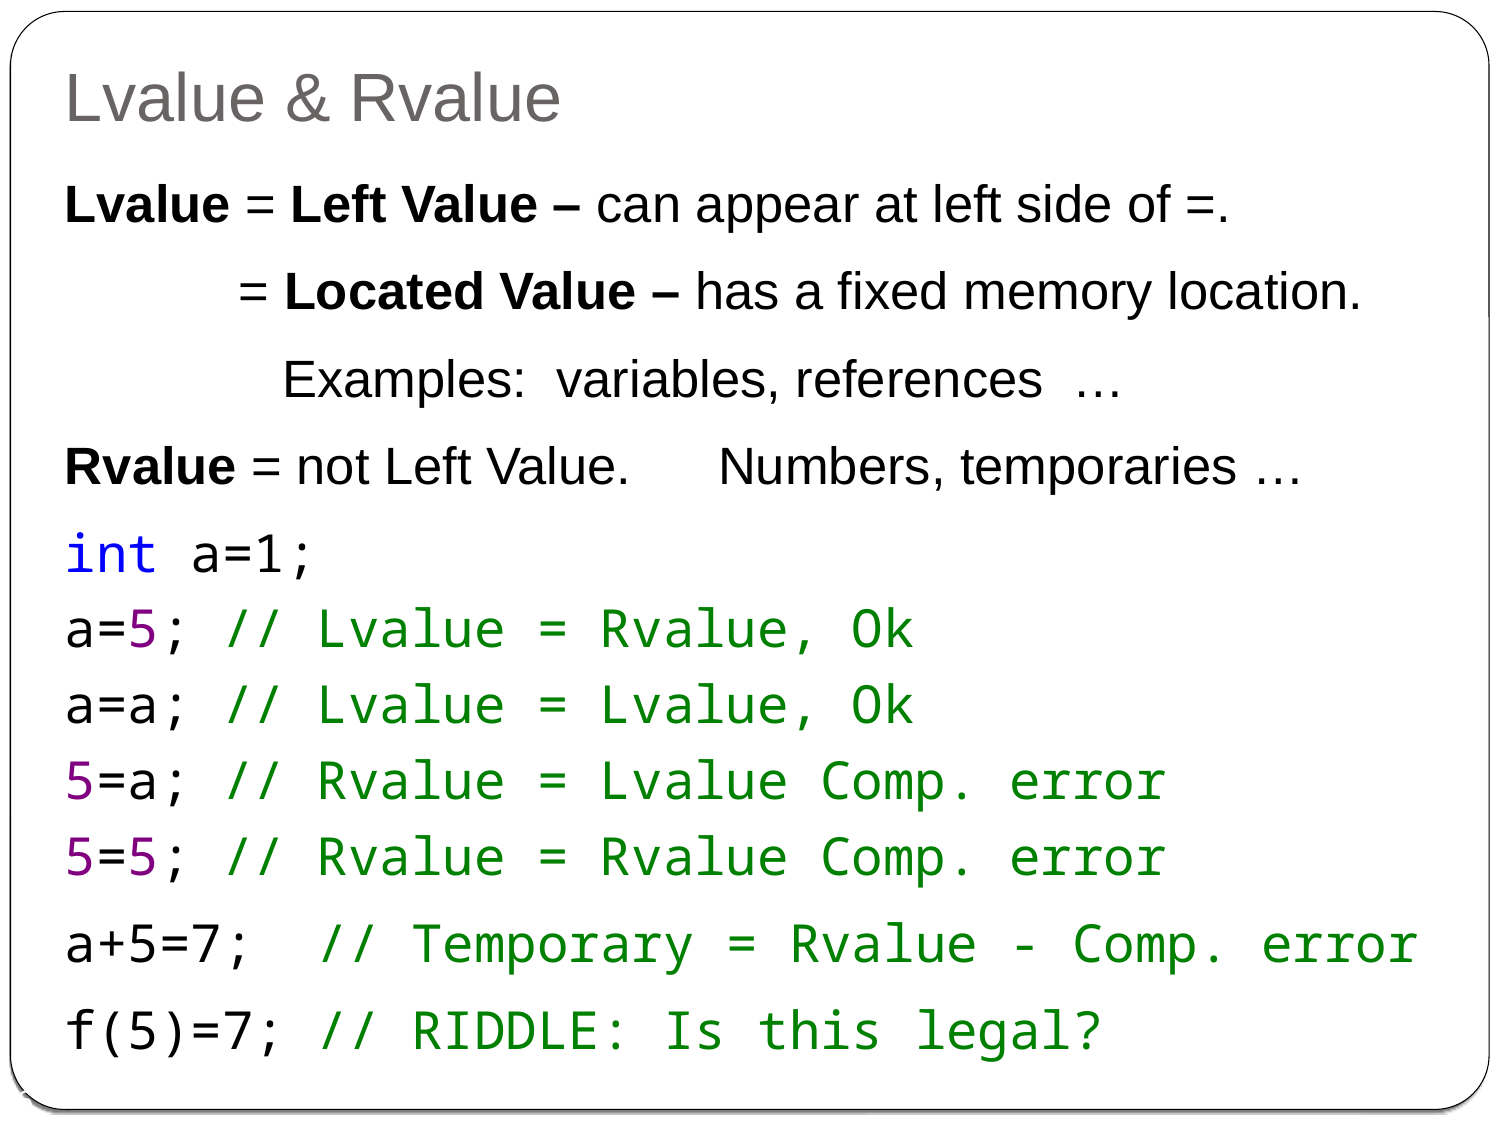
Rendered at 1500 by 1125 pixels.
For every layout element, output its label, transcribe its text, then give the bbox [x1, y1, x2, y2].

list Lvalue = Left Value – can appear at left side of =. = Located Value – has a fixed memory location. Examples: variables, references … Rvalue = not Left Value. Numbers, temporaries … int a=1; a=5; // Lvalue = Rvalue, Ok a=a; // Lvalue = Lvalue, Ok 5=a; // Rvalue = Lvalue Comp. error 5=5; // Rvalue = Rvalue Comp. error a+5=7; // Temporary = Rvalue - Comp. error f(5)=7; // RIDDLE: Is this legal? [50, 149, 1450, 1088]
slide_number <number> [0, 1074, 50, 1125]
title Lvalue & Rvalue [50, 45, 1450, 149]
